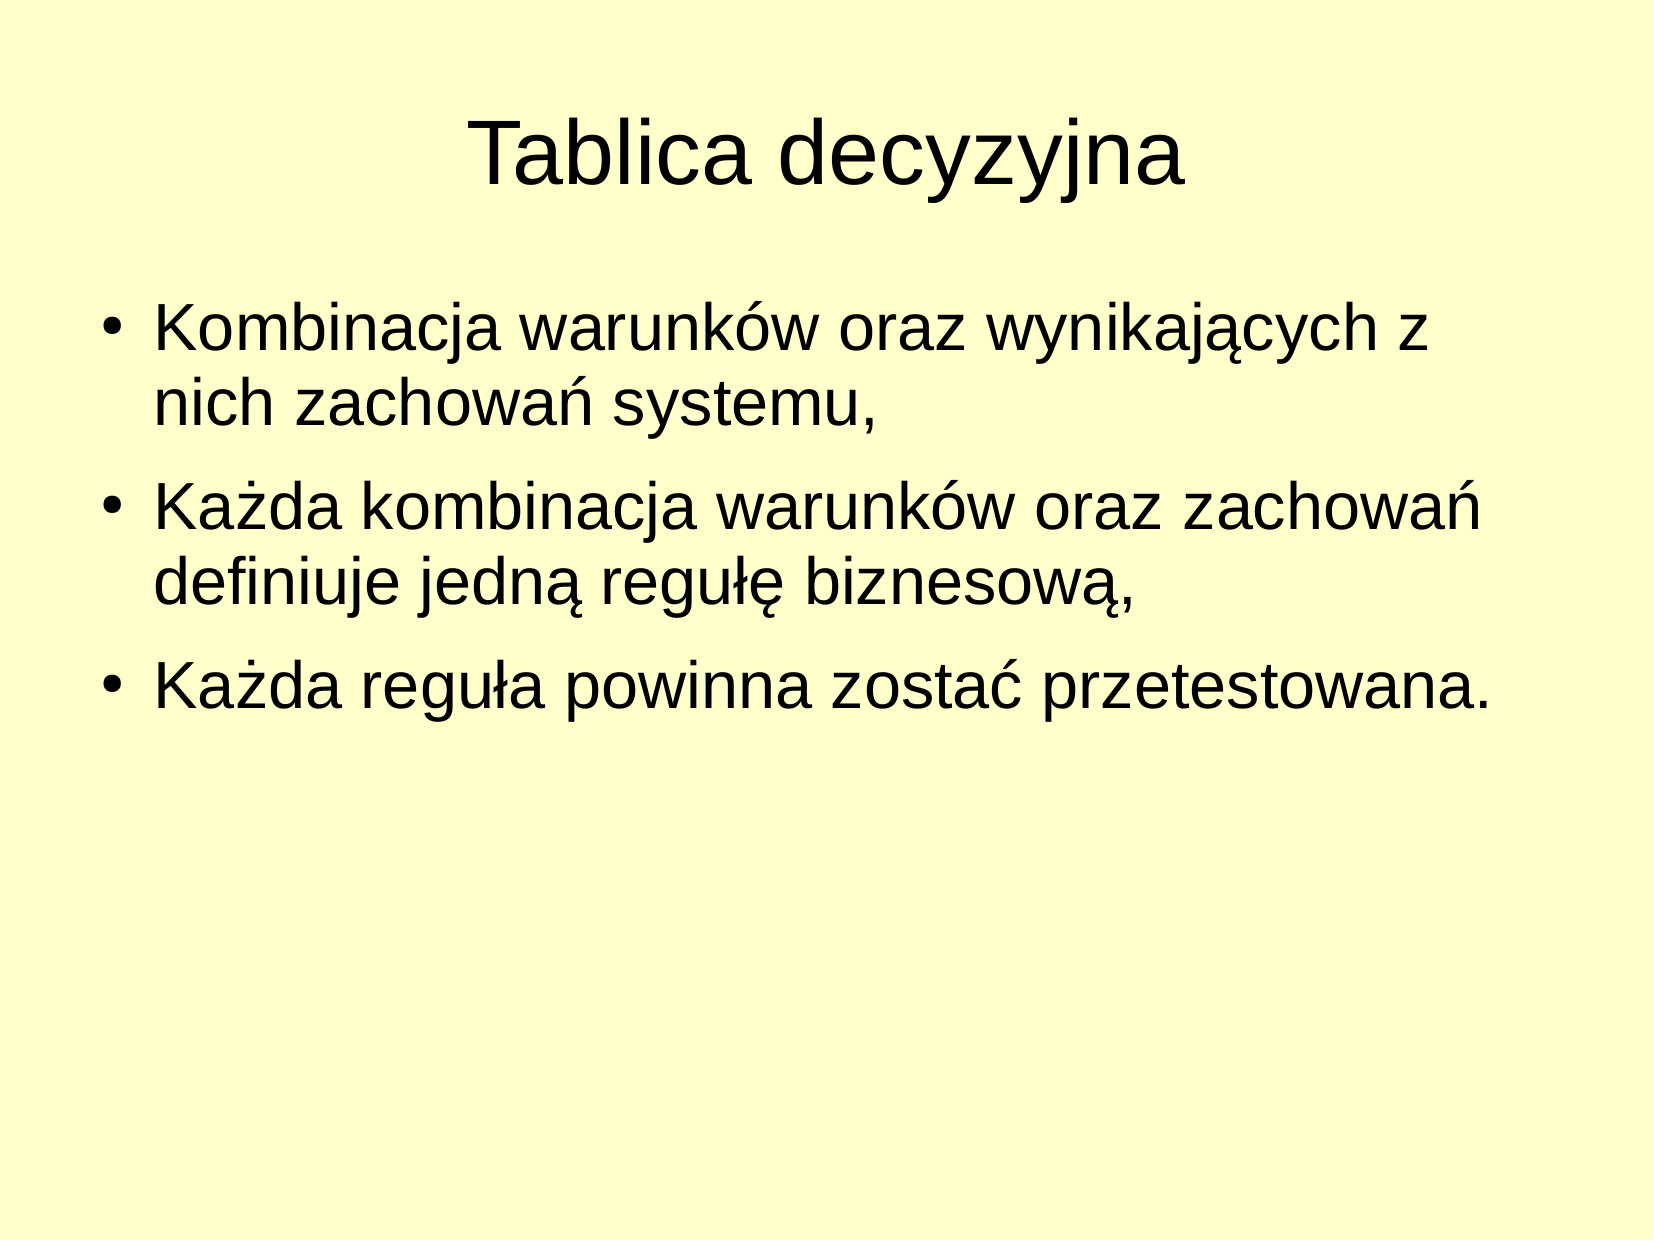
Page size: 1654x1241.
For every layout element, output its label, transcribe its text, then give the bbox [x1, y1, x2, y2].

list Kombinacja warunków oraz wynikających z nich zachowań systemu, Każda kombinacja warunków oraz zachowań definiuje jedną regułę biznesową, Każda reguła powinna zostać przetestowana. [82, 290, 1571, 1109]
title Tablica decyzyjna [82, 49, 1571, 257]
